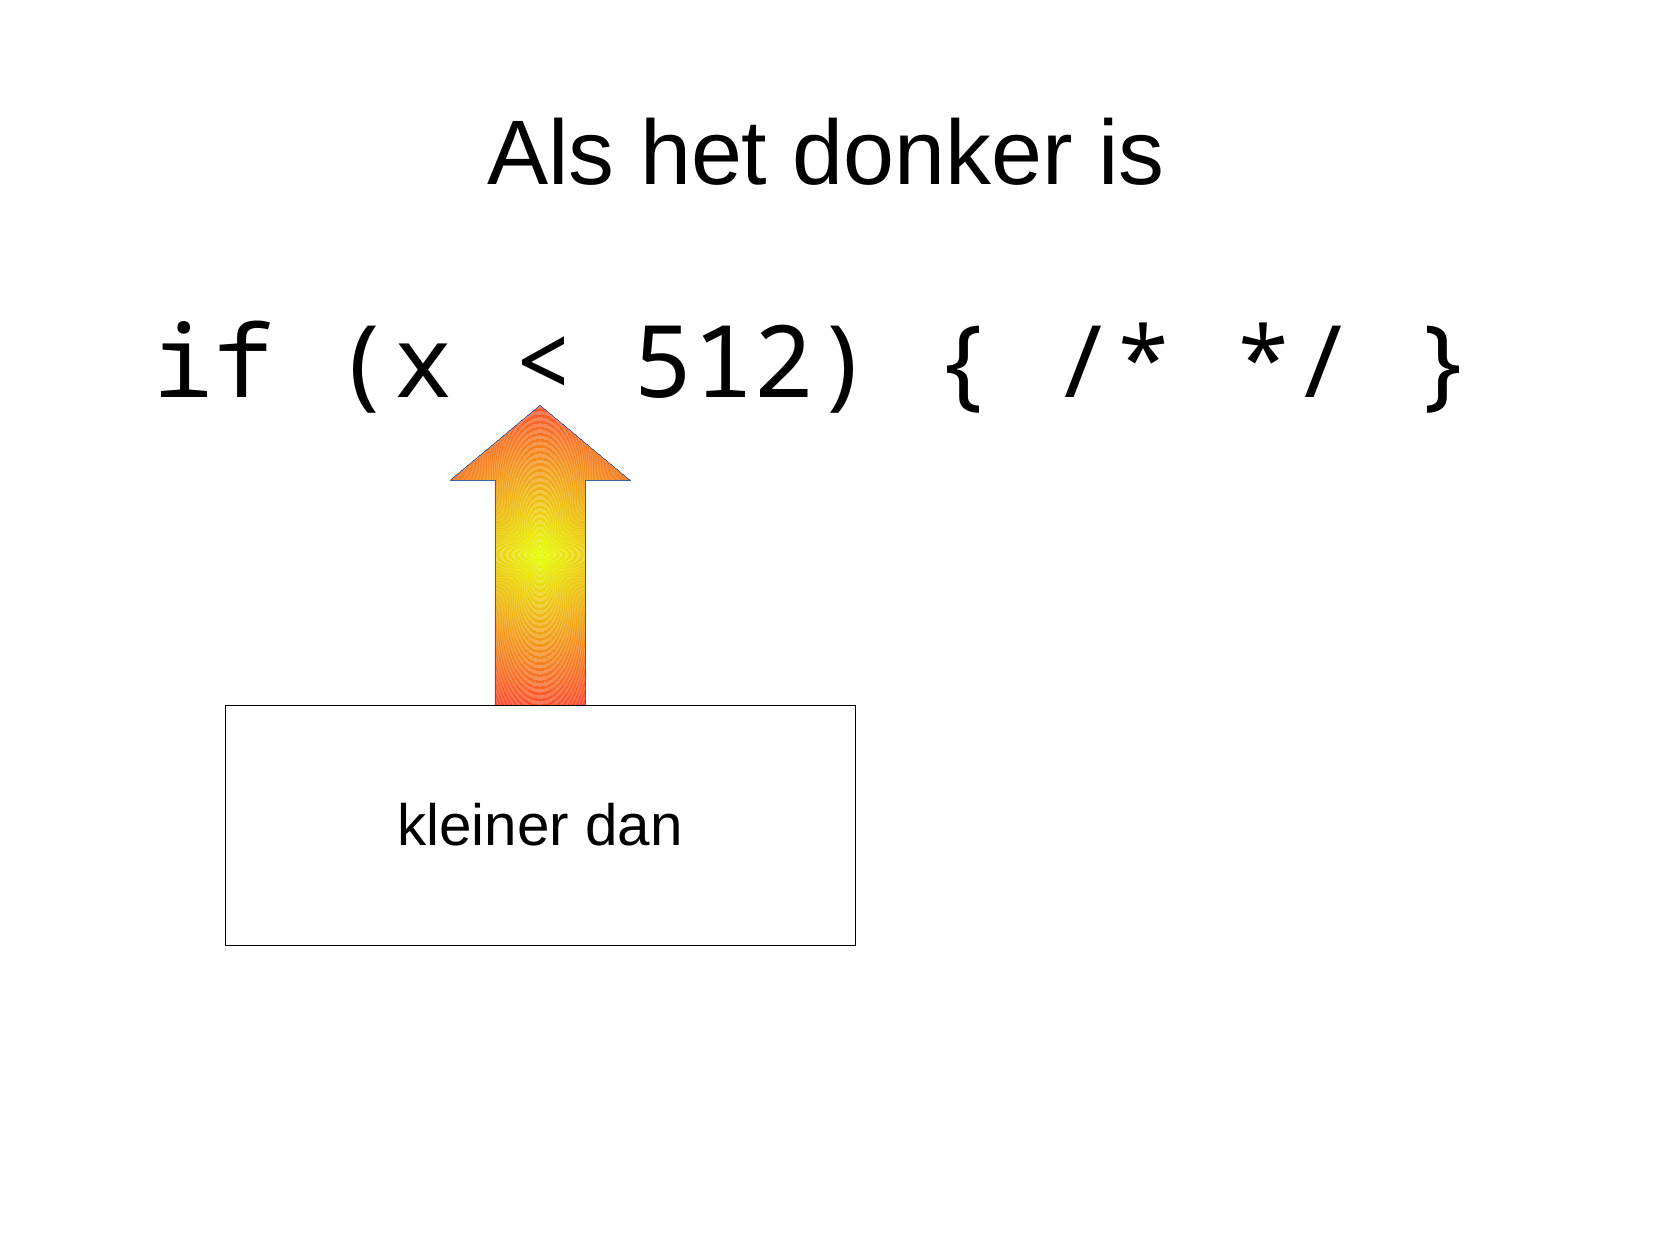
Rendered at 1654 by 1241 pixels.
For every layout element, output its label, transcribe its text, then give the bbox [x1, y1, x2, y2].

title Als het donker is [82, 49, 1571, 257]
text_box kleiner dan [225, 705, 856, 946]
list if (x < 512) { /* */ } [82, 290, 1571, 1010]
text_box [450, 405, 631, 705]
